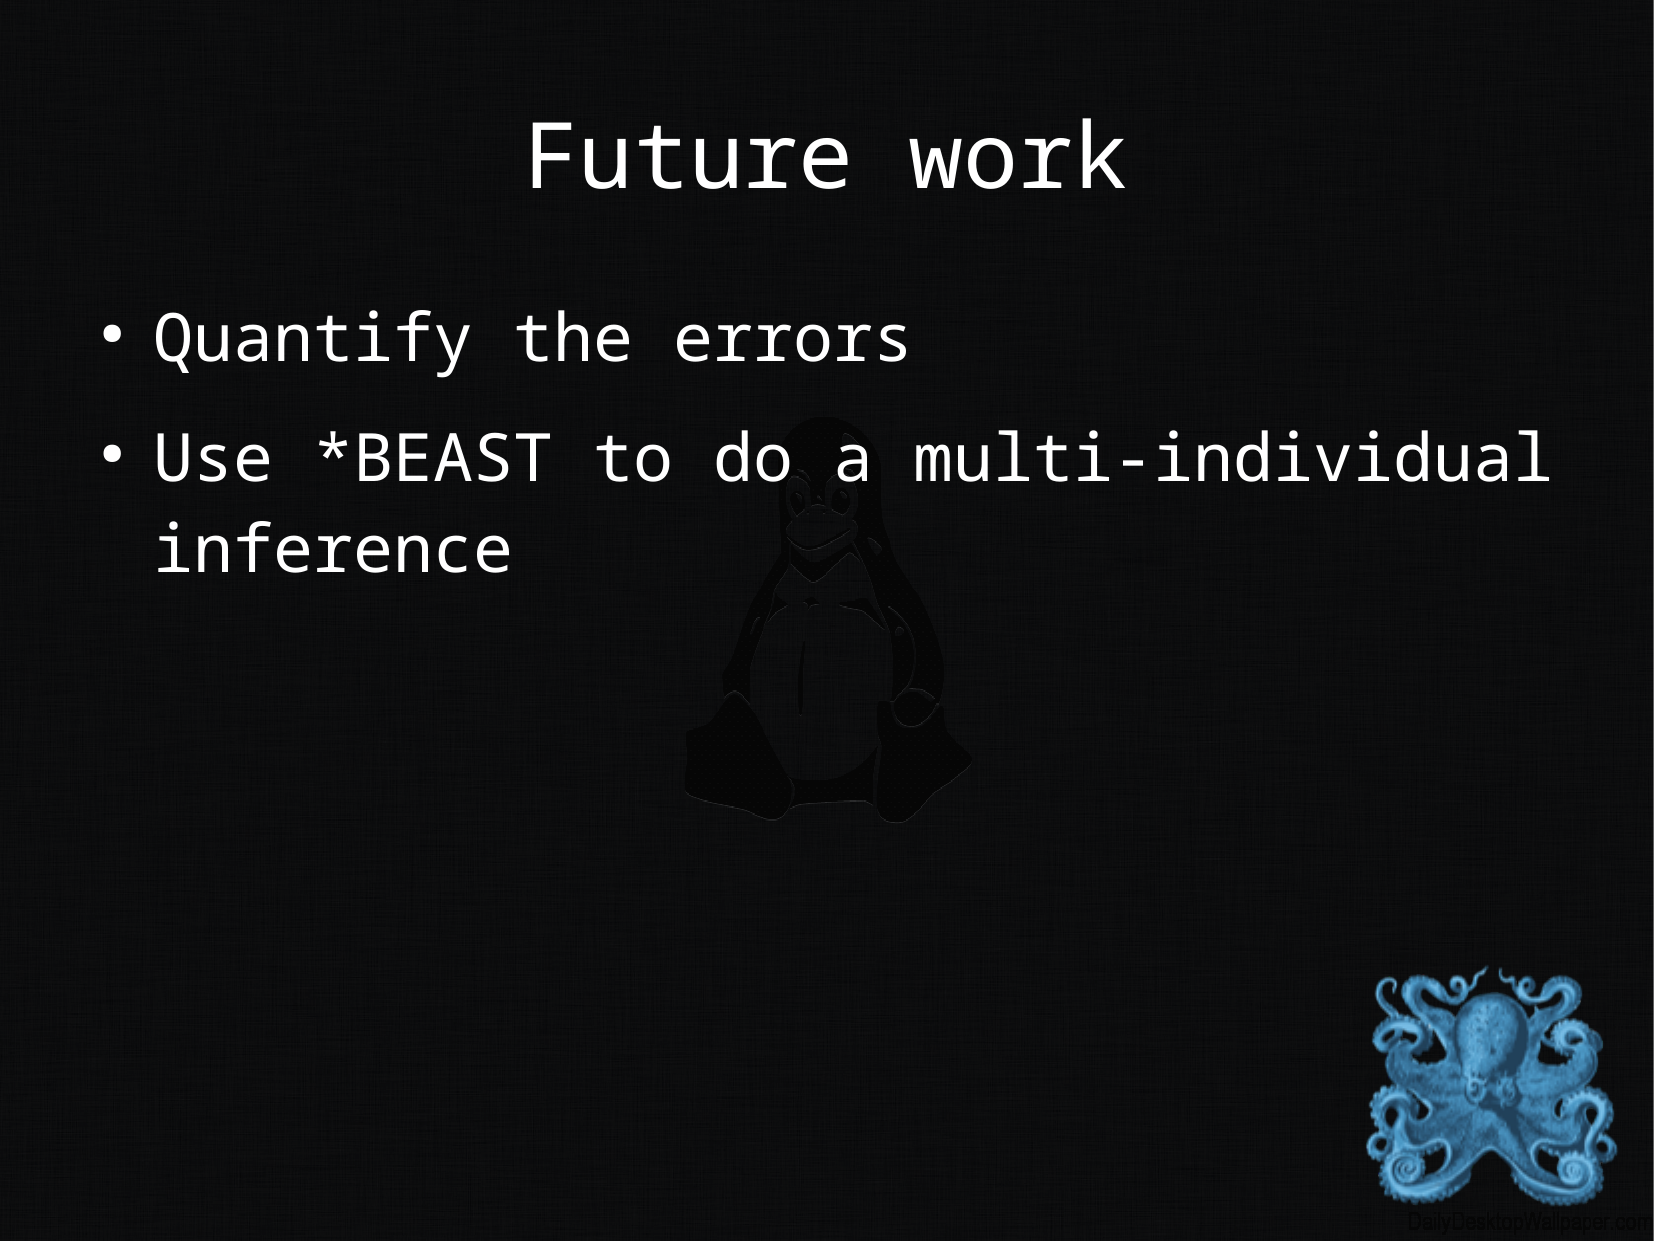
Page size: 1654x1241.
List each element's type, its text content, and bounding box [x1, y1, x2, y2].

picture [0, 0, 1654, 1241]
list Quantify the errors Use *BEAST to do a multi-individual inference [82, 290, 1571, 1010]
title Future work [82, 49, 1571, 257]
